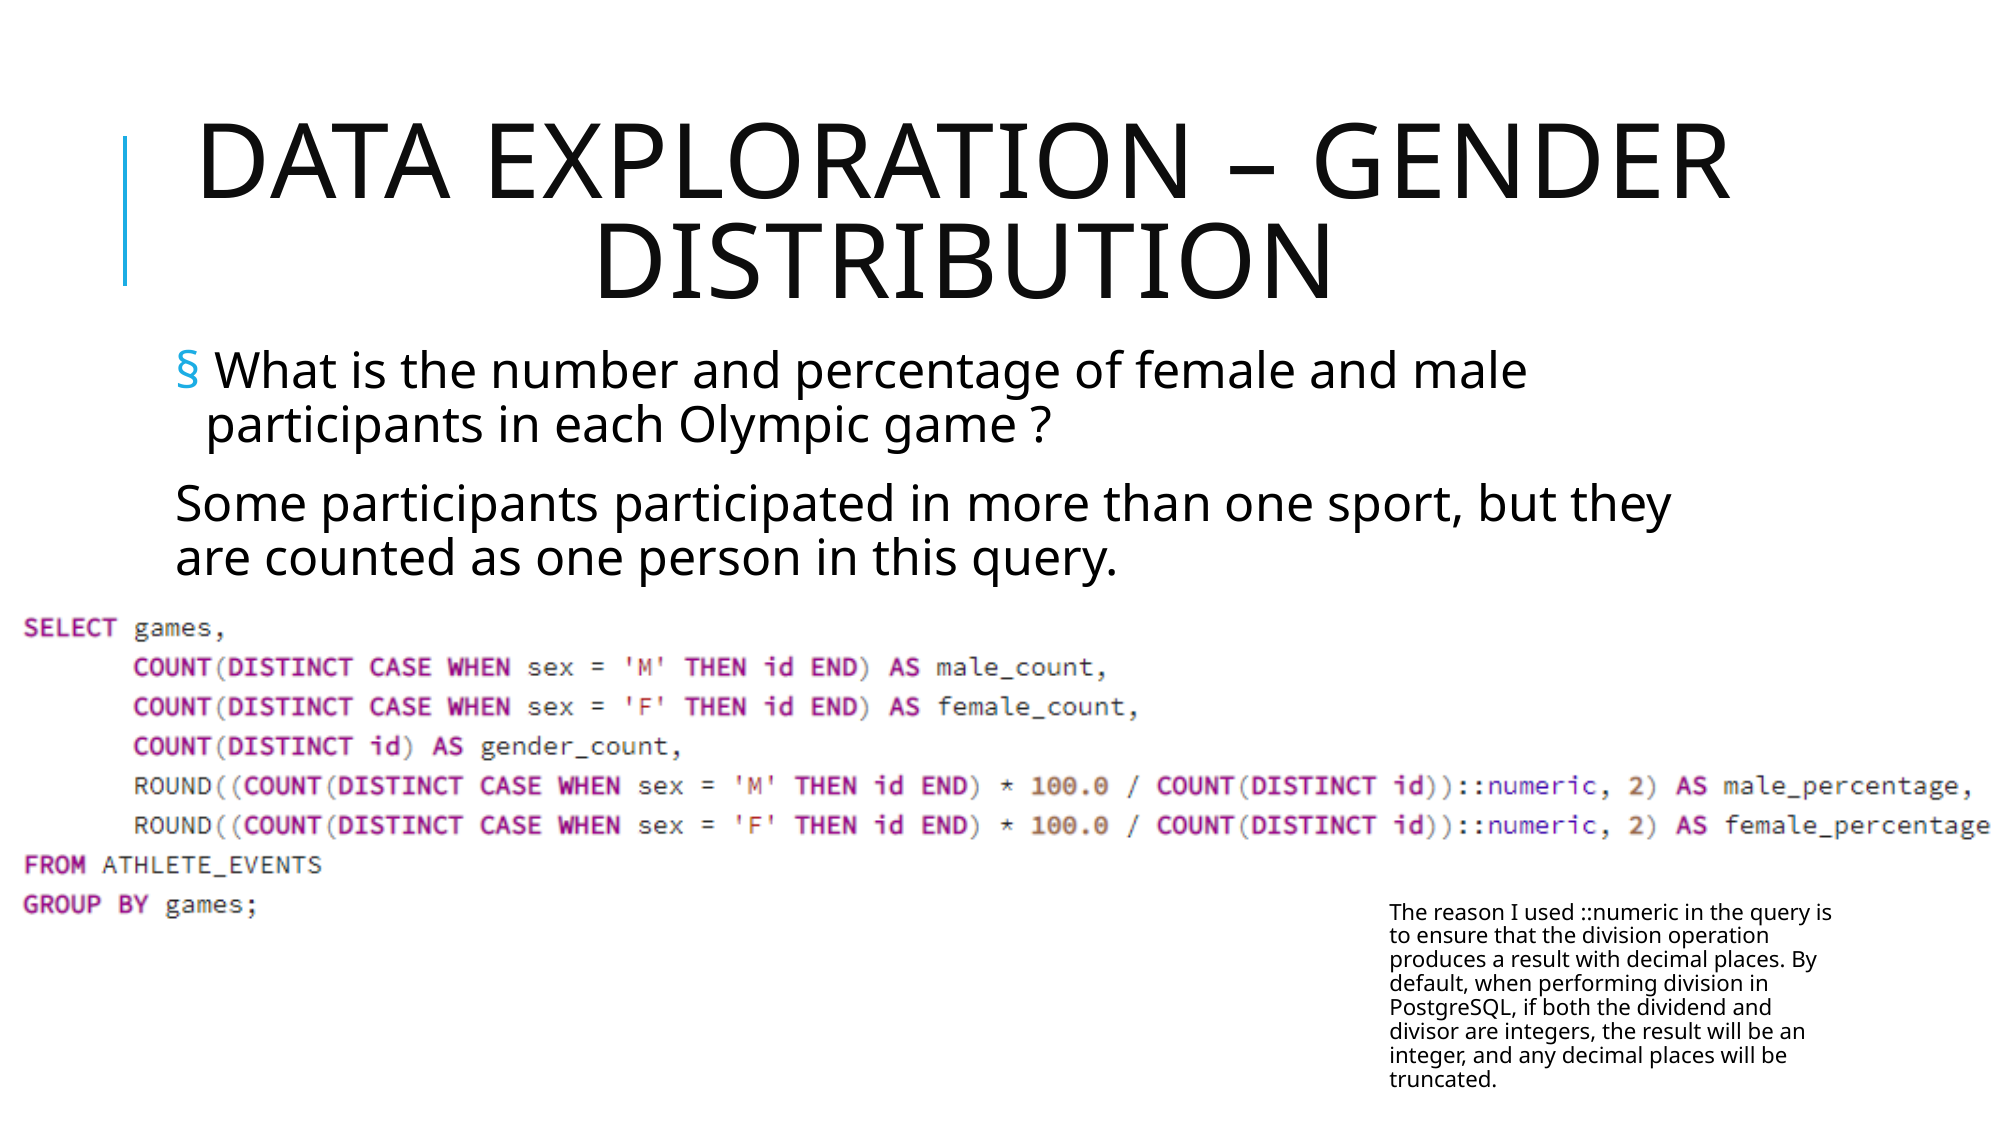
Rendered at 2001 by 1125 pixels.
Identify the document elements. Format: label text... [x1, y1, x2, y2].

picture [1763, 613, 2000, 932]
picture [16, 613, 168, 932]
list What is the number and percentage of female and male participants in each Olympic game ? Some participants participated in more than one sport, but they are counted as one person in this query. [168, 338, 1763, 999]
title Data exploration – gender distribution [168, 96, 1763, 338]
text_box The reason I used ::numeric in the query is to ensure that the division operation produces a result with decimal places. By default, when performing division in PostgreSQL, if both the dividend and divisor are integers, the result will be an integer, and any decimal places will be truncated. [1381, 893, 1857, 1103]
